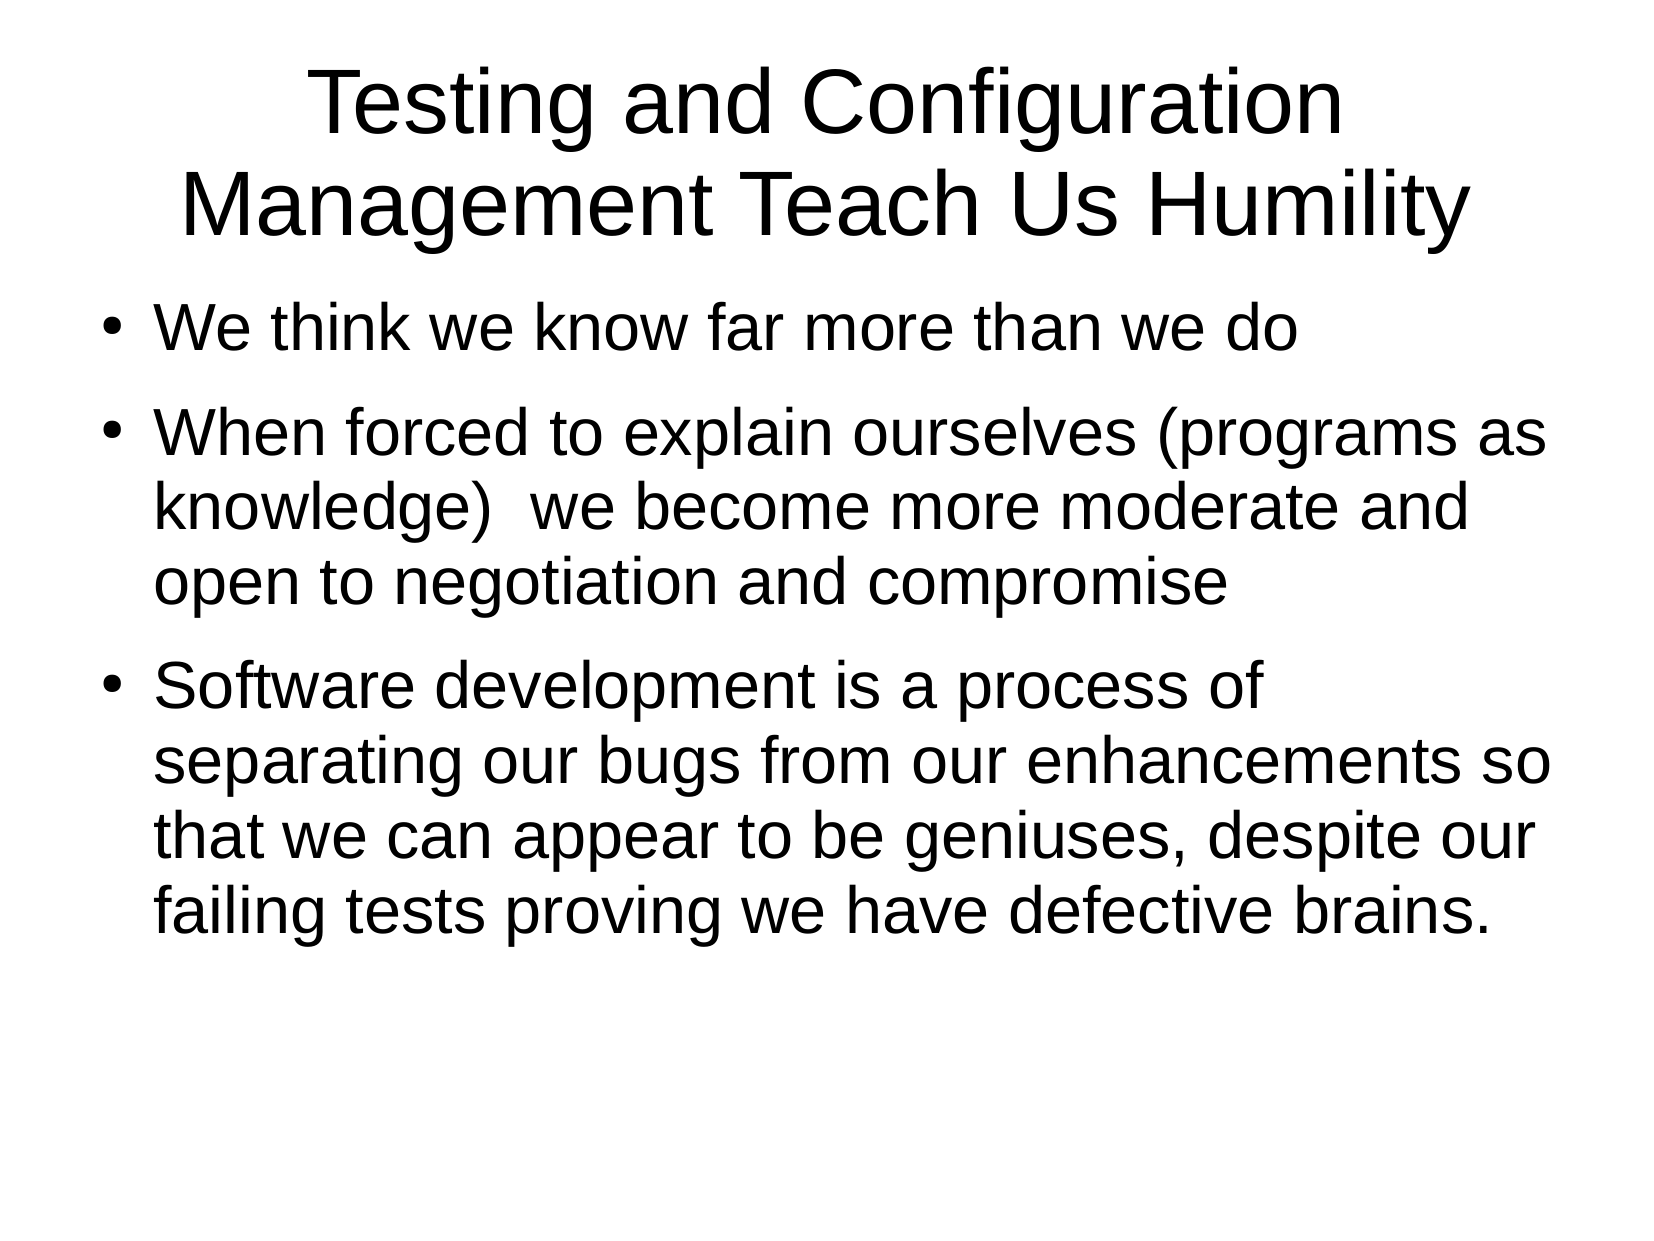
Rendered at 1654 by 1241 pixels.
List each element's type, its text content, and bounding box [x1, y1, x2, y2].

title Testing and Configuration Management Teach Us Humility [82, 49, 1571, 257]
list We think we know far more than we do When forced to explain ourselves (programs as knowledge) we become more moderate and open to negotiation and compromise Software development is a process of separating our bugs from our enhancements so that we can appear to be geniuses, despite our failing tests proving we have defective brains. [82, 290, 1571, 1010]
